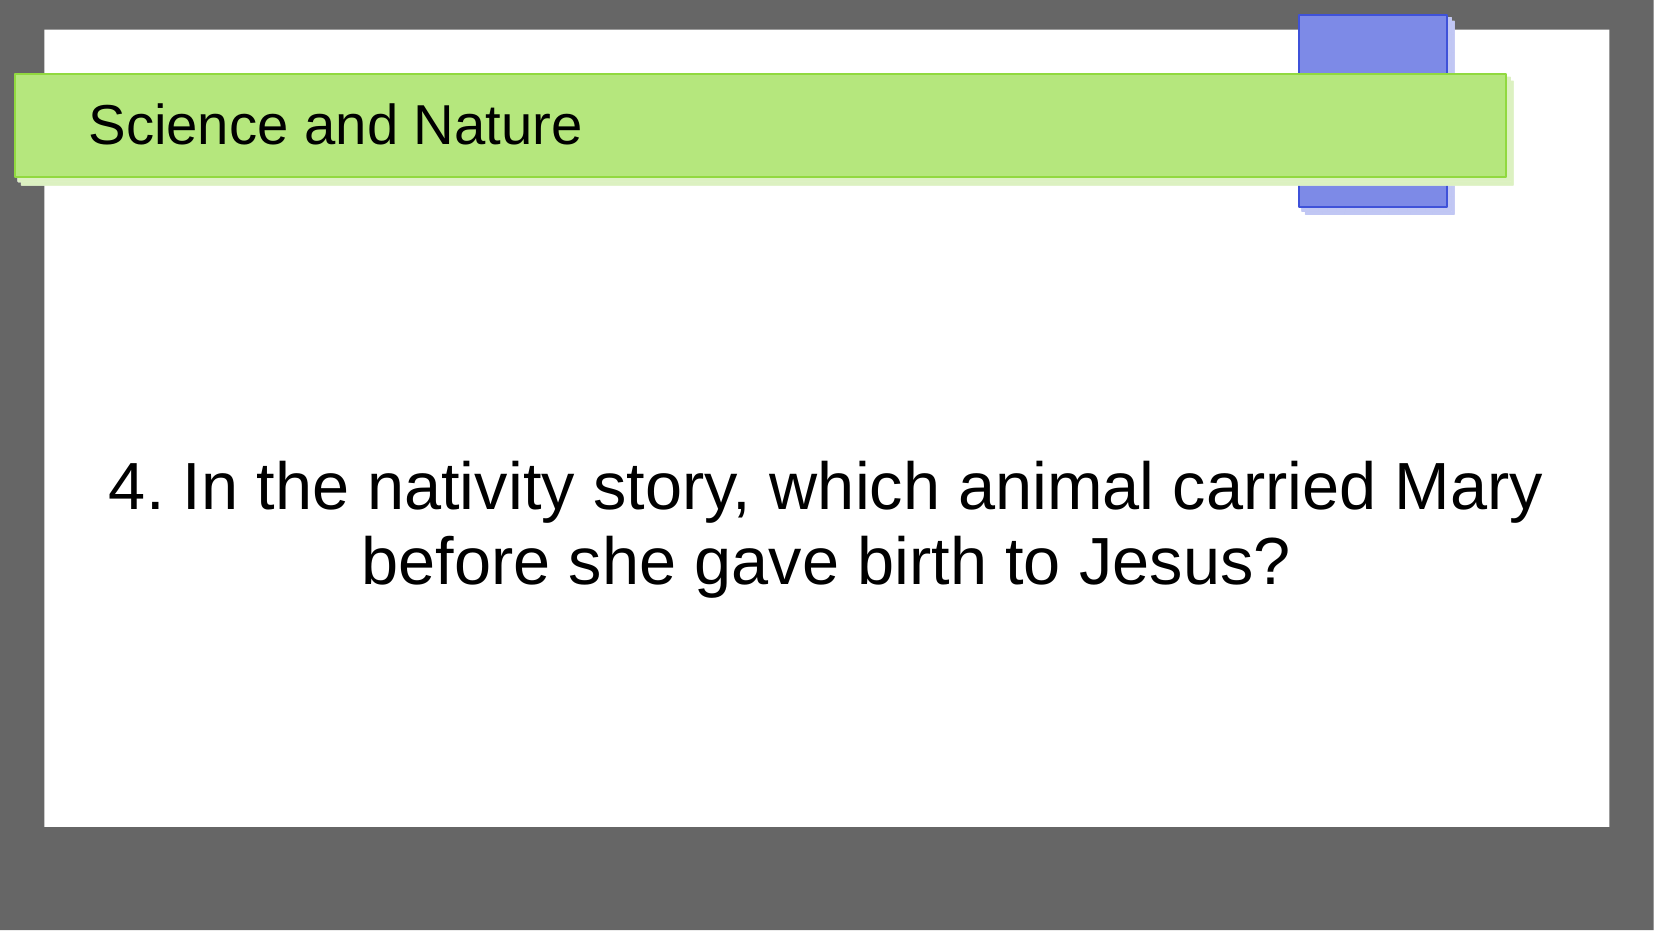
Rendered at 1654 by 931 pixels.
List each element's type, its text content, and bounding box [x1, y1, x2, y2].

title Science and Nature [88, 73, 1506, 178]
text_box 4. In the nativity story, which animal carried Mary before she gave birth to Jesus? [88, 236, 1565, 813]
